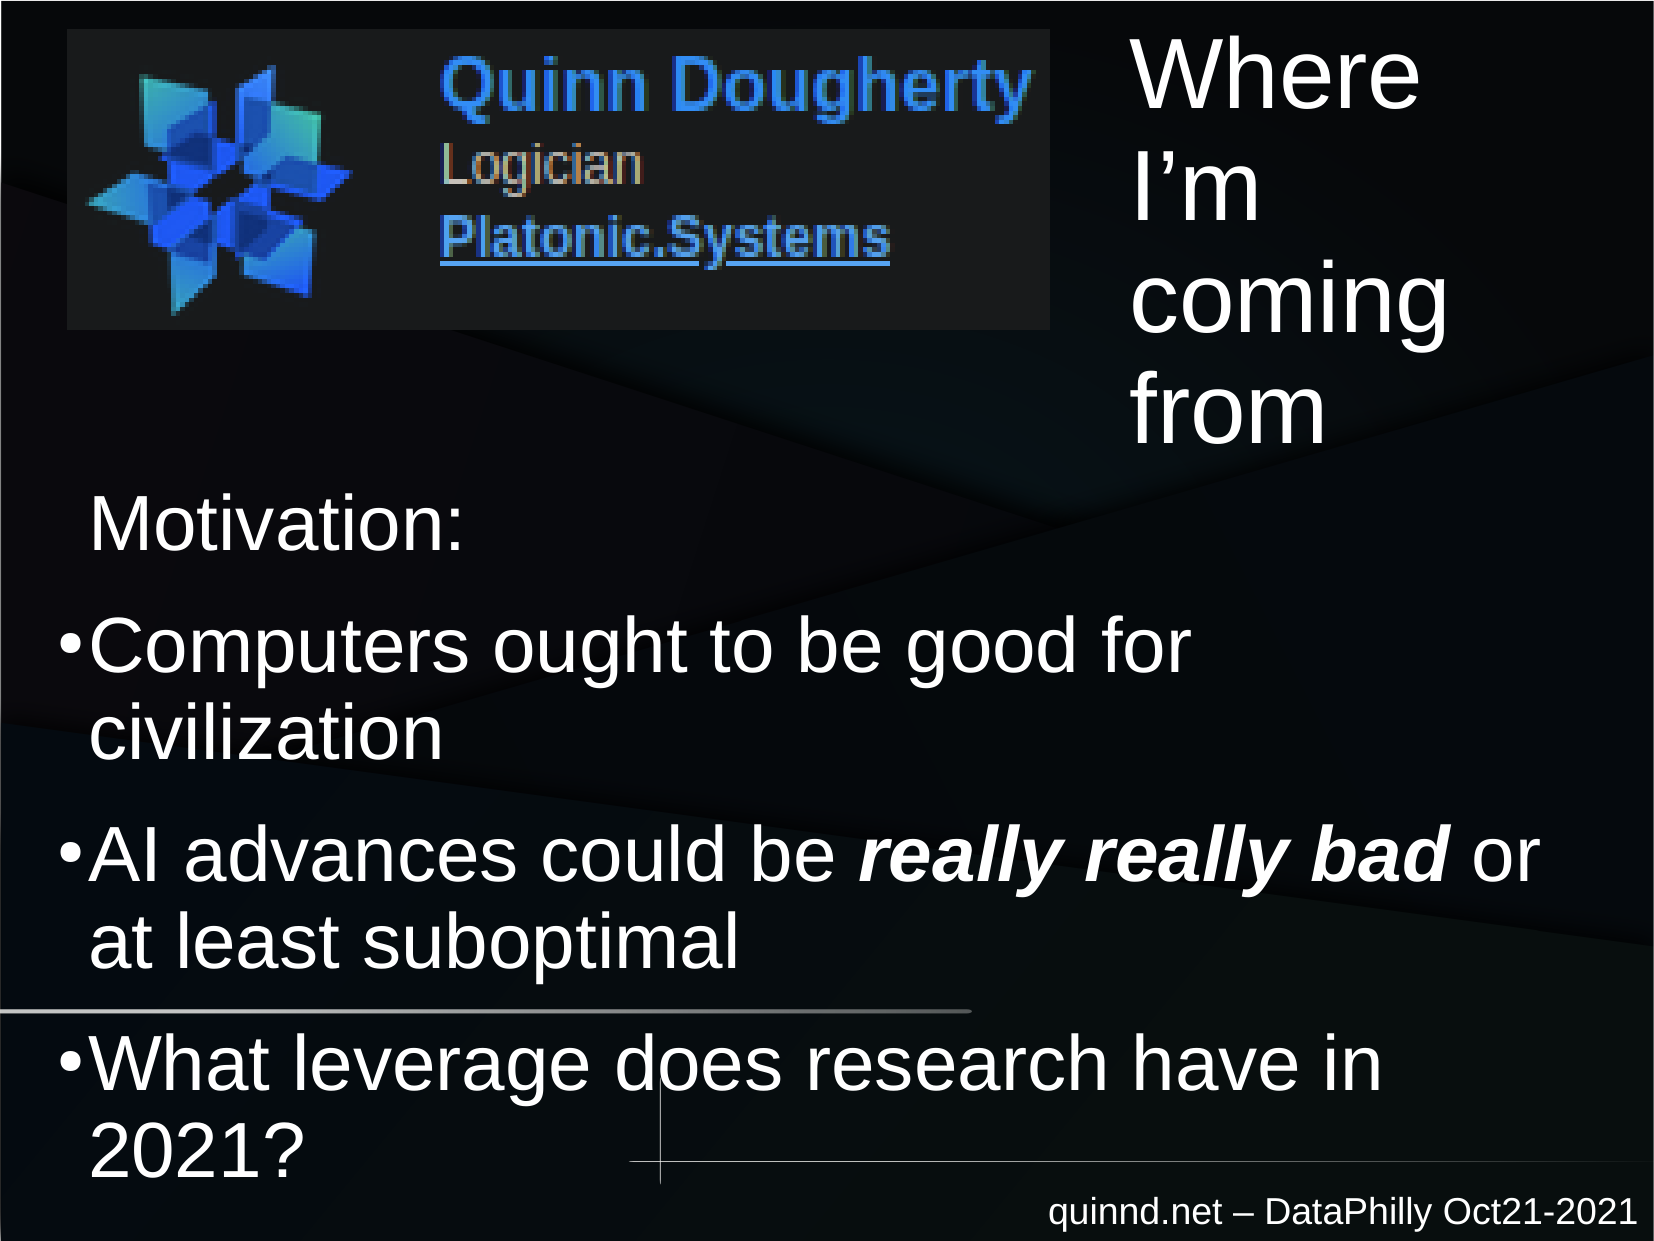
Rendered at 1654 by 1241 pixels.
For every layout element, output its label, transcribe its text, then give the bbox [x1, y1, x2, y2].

title Where I’m coming from [1129, 18, 1571, 466]
picture [0, 0, 1654, 1241]
list Motivation: Computers ought to be good for civilization AI advances could be really really bad or at least suboptimal What leverage does research have in 2021? [56, 480, 1546, 1200]
